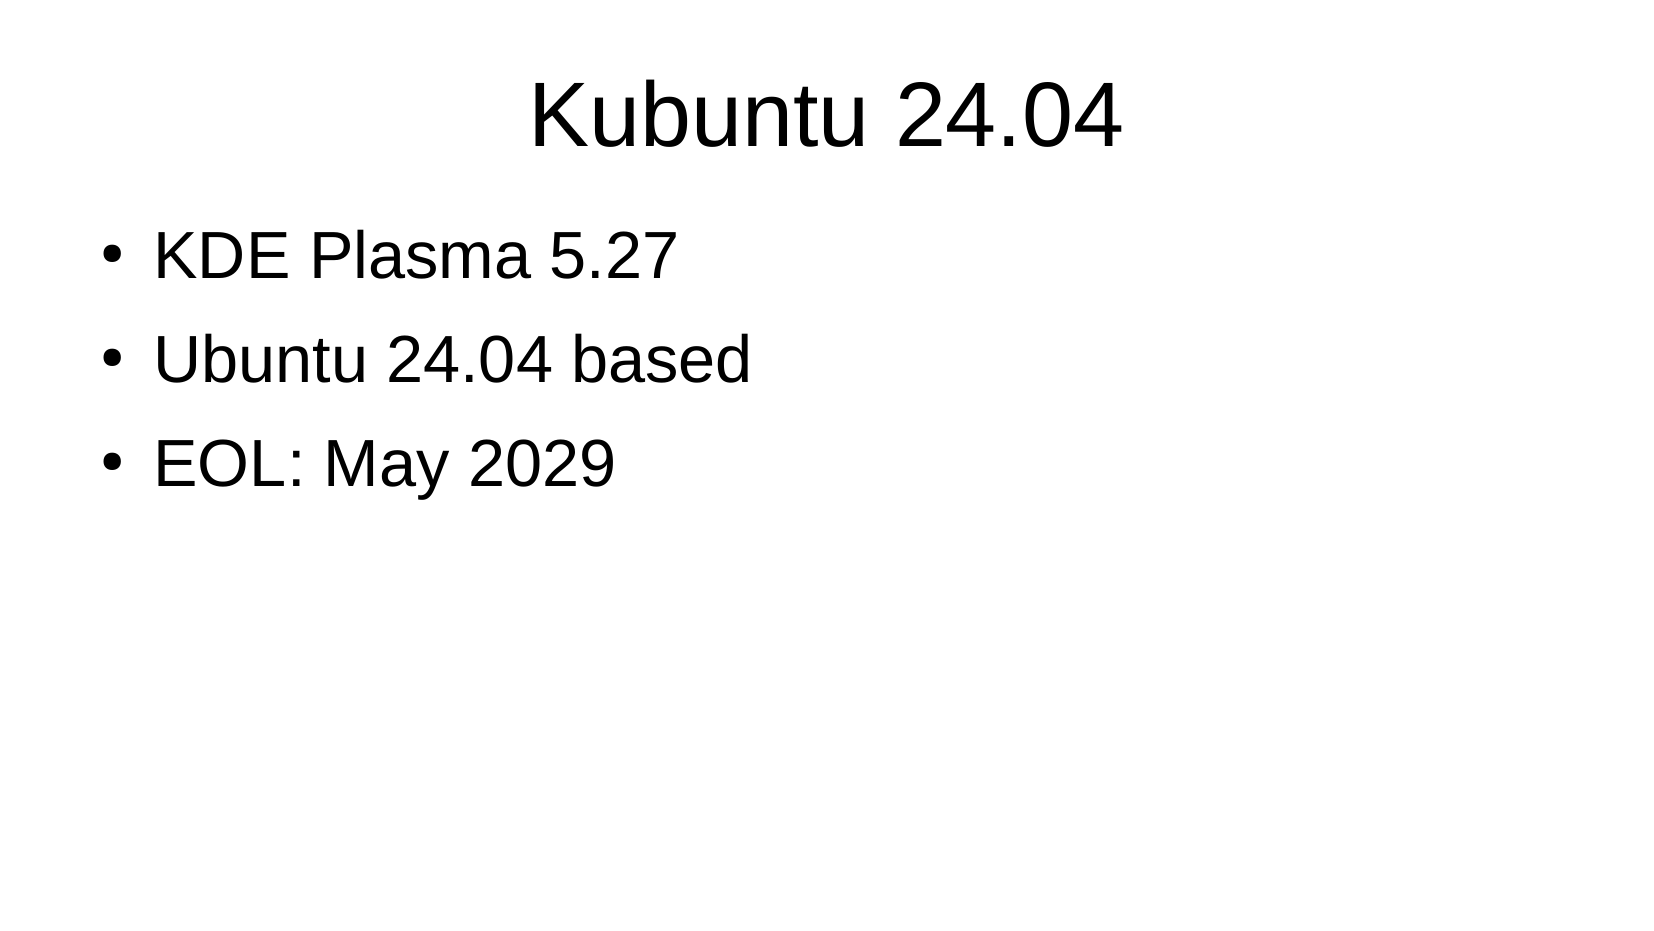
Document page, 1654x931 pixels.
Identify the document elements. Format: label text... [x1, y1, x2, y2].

title Kubuntu 24.04 [82, 37, 1571, 193]
list KDE Plasma 5.27 Ubuntu 24.04 based EOL: May 2029 [82, 217, 1571, 758]
